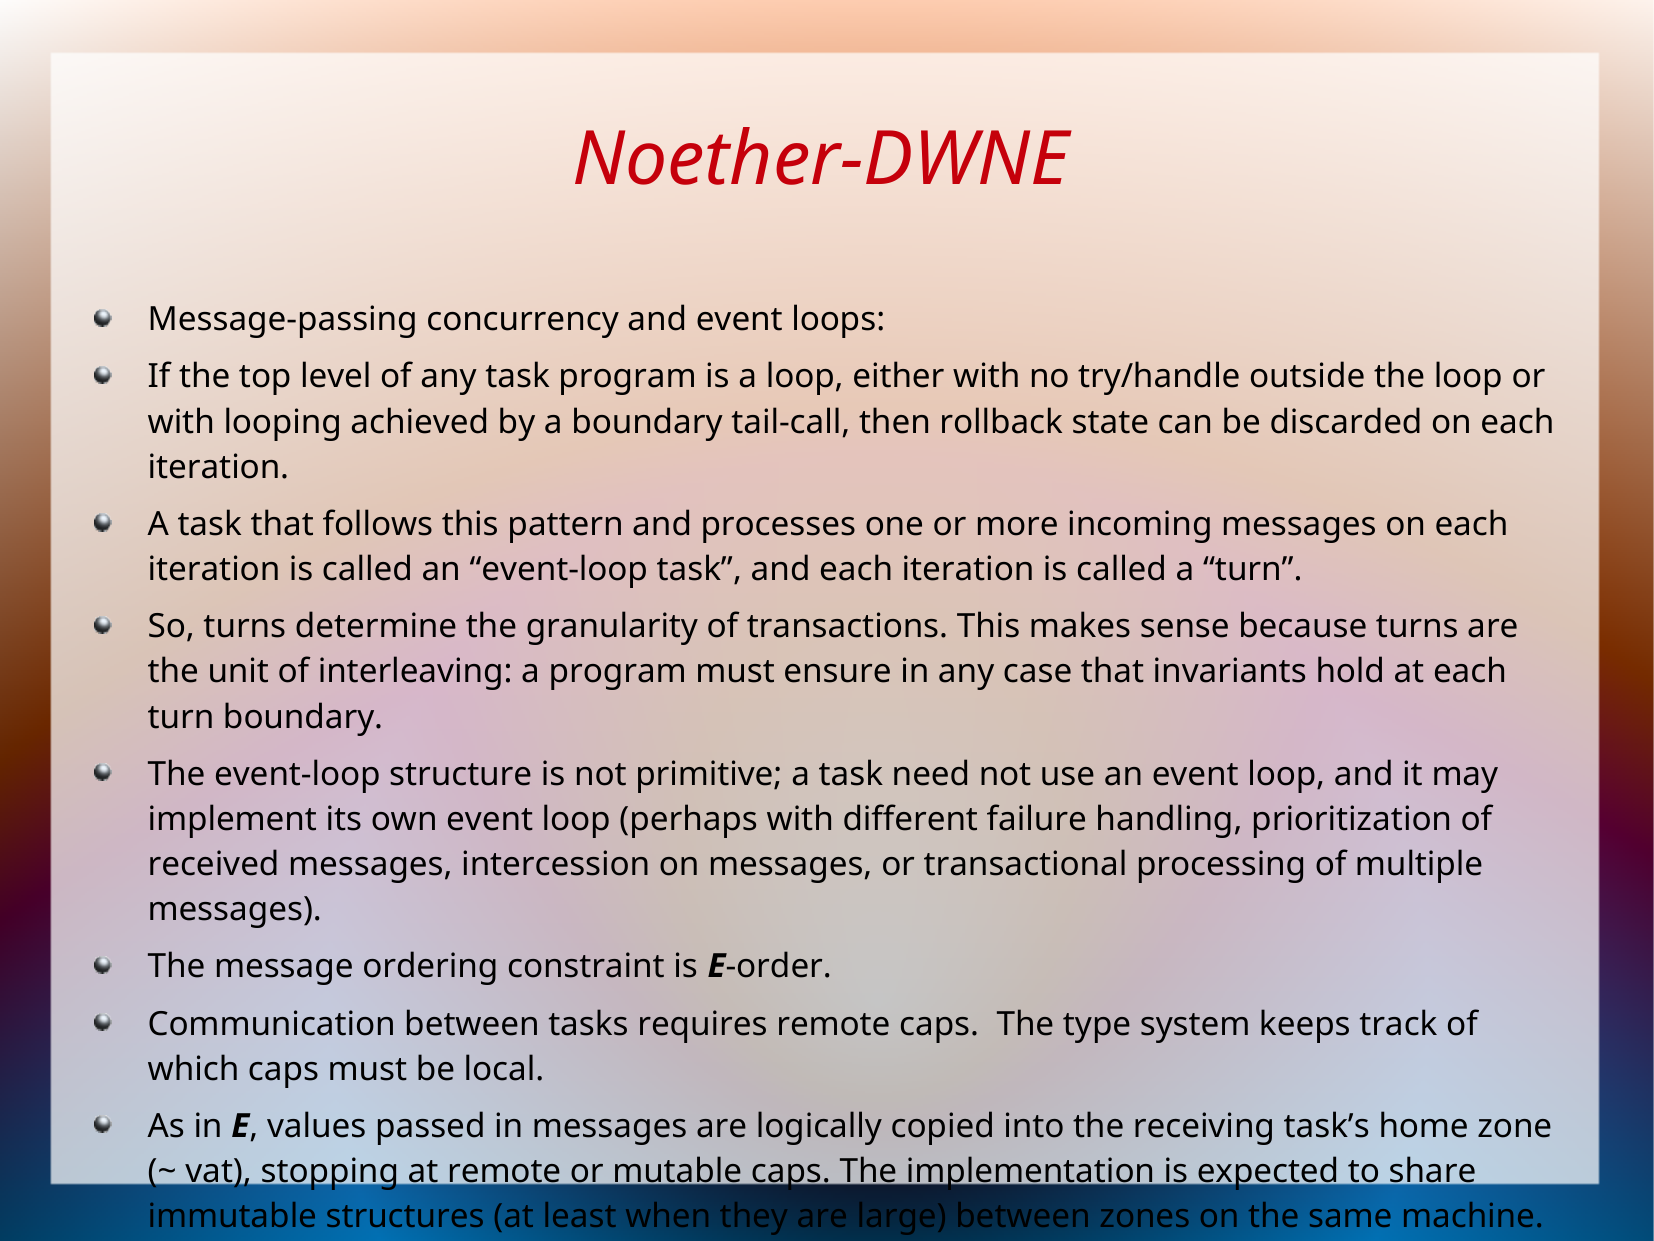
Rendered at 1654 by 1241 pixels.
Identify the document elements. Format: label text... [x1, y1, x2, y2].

list Message-passing concurrency and event loops: If the top level of any task program is a loop, either with no try/handle outside the loop or with looping achieved by a boundary tail-call, then rollback state can be discarded on each iteration. A task that follows this pattern and processes one or more incoming messages on each iteration is called an “event-loop task”, and each iteration is called a “turn”. So, turns determine the granularity of transactions. This makes sense because turns are the unit of interleaving: a program must ensure in any case that invariants hold at each turn boundary. The event-loop structure is not primitive; a task need not use an event loop, and it may implement its own event loop (perhaps with different failure handling, prioritization of received messages, intercession on messages, or transactional processing of multiple messages). The message ordering constraint is E-order. Communication between tasks requires remote caps. The type system keeps track of which caps must be local. As in E, values passed in messages are logically copied into the receiving task’s home zone (~ vat), stopping at remote or mutable caps. The implementation is expected to share immutable structures (at least when they are large) between zones on the same machine. [76, 295, 1565, 1099]
title Noether-DWNE [76, 59, 1565, 252]
picture [0, 0, 1654, 1241]
